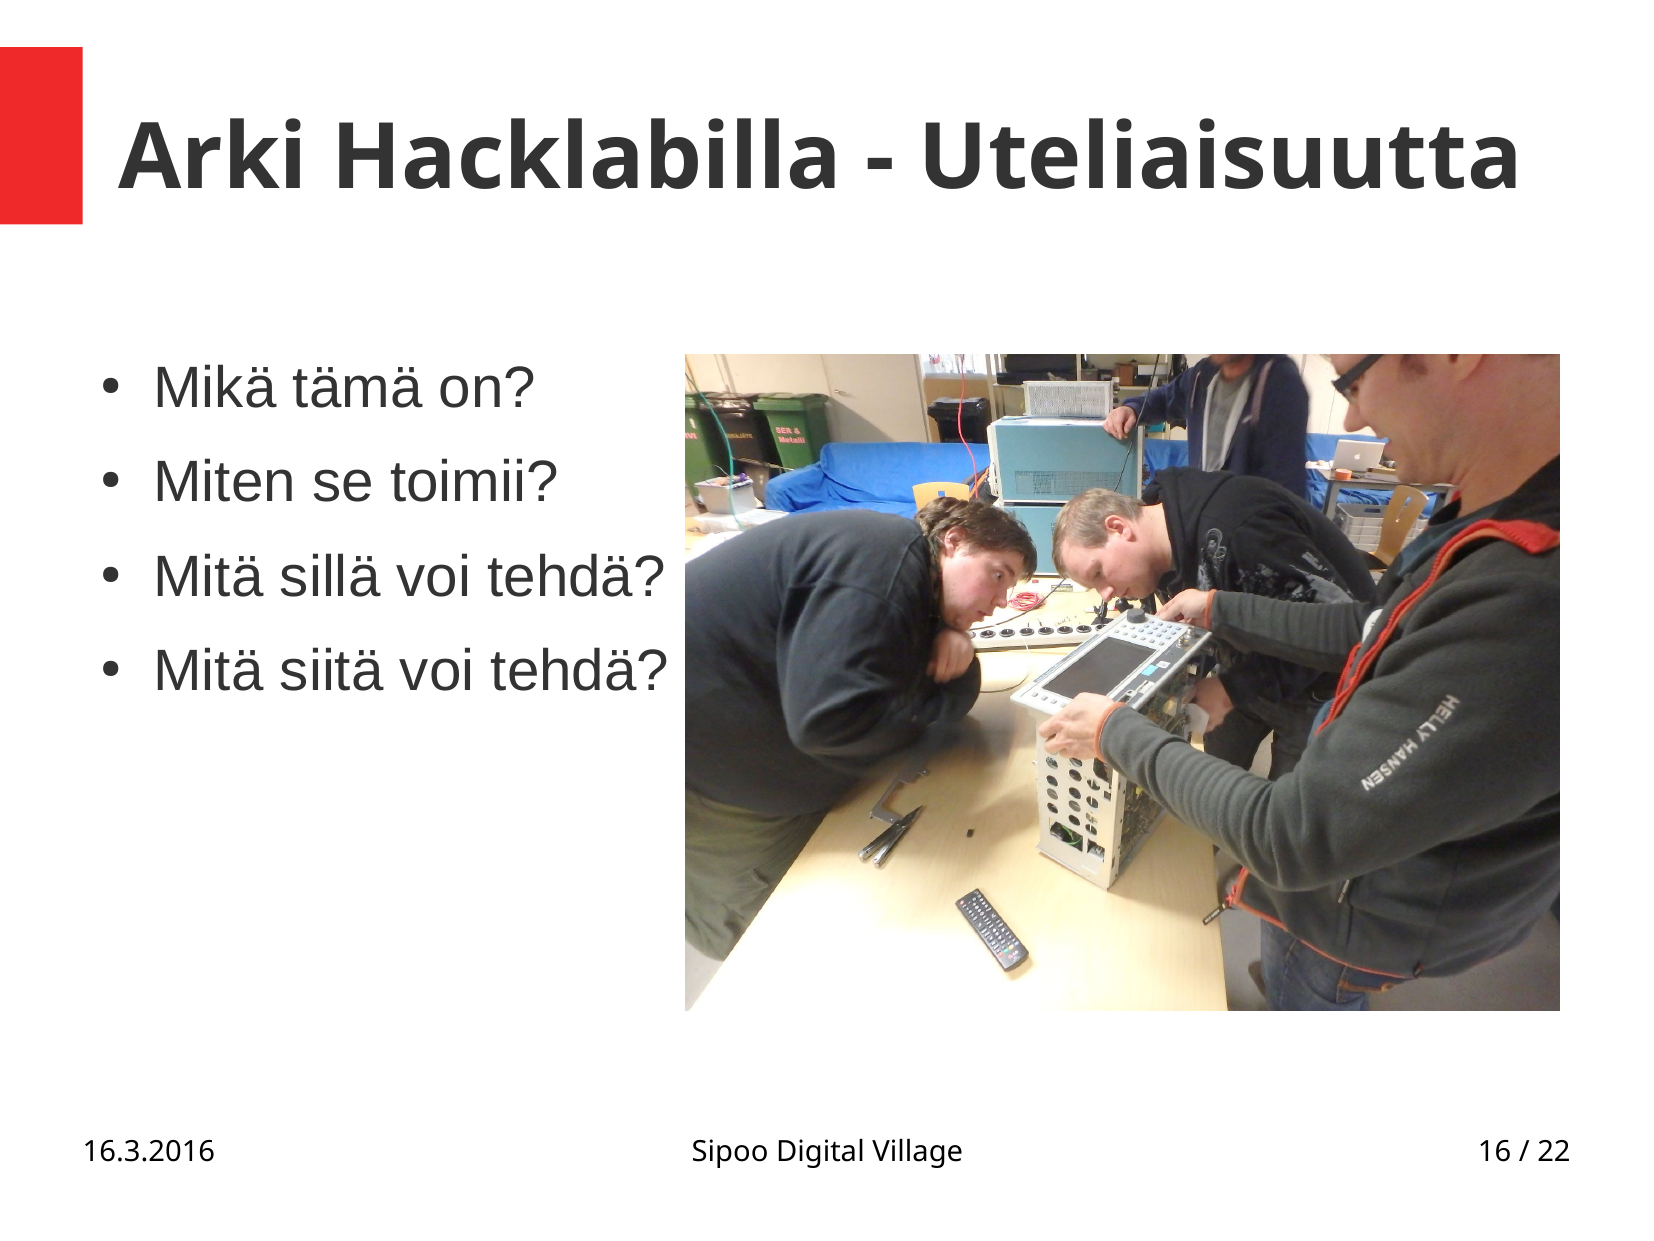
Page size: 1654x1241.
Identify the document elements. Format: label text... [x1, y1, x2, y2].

title Arki Hacklabilla - Uteliaisuutta [118, 49, 1571, 257]
picture [685, 354, 1560, 1011]
list Mikä tämä on? Miten se toimii? Mitä sillä voi tehdä? Mitä siitä voi tehdä? [82, 354, 674, 1052]
